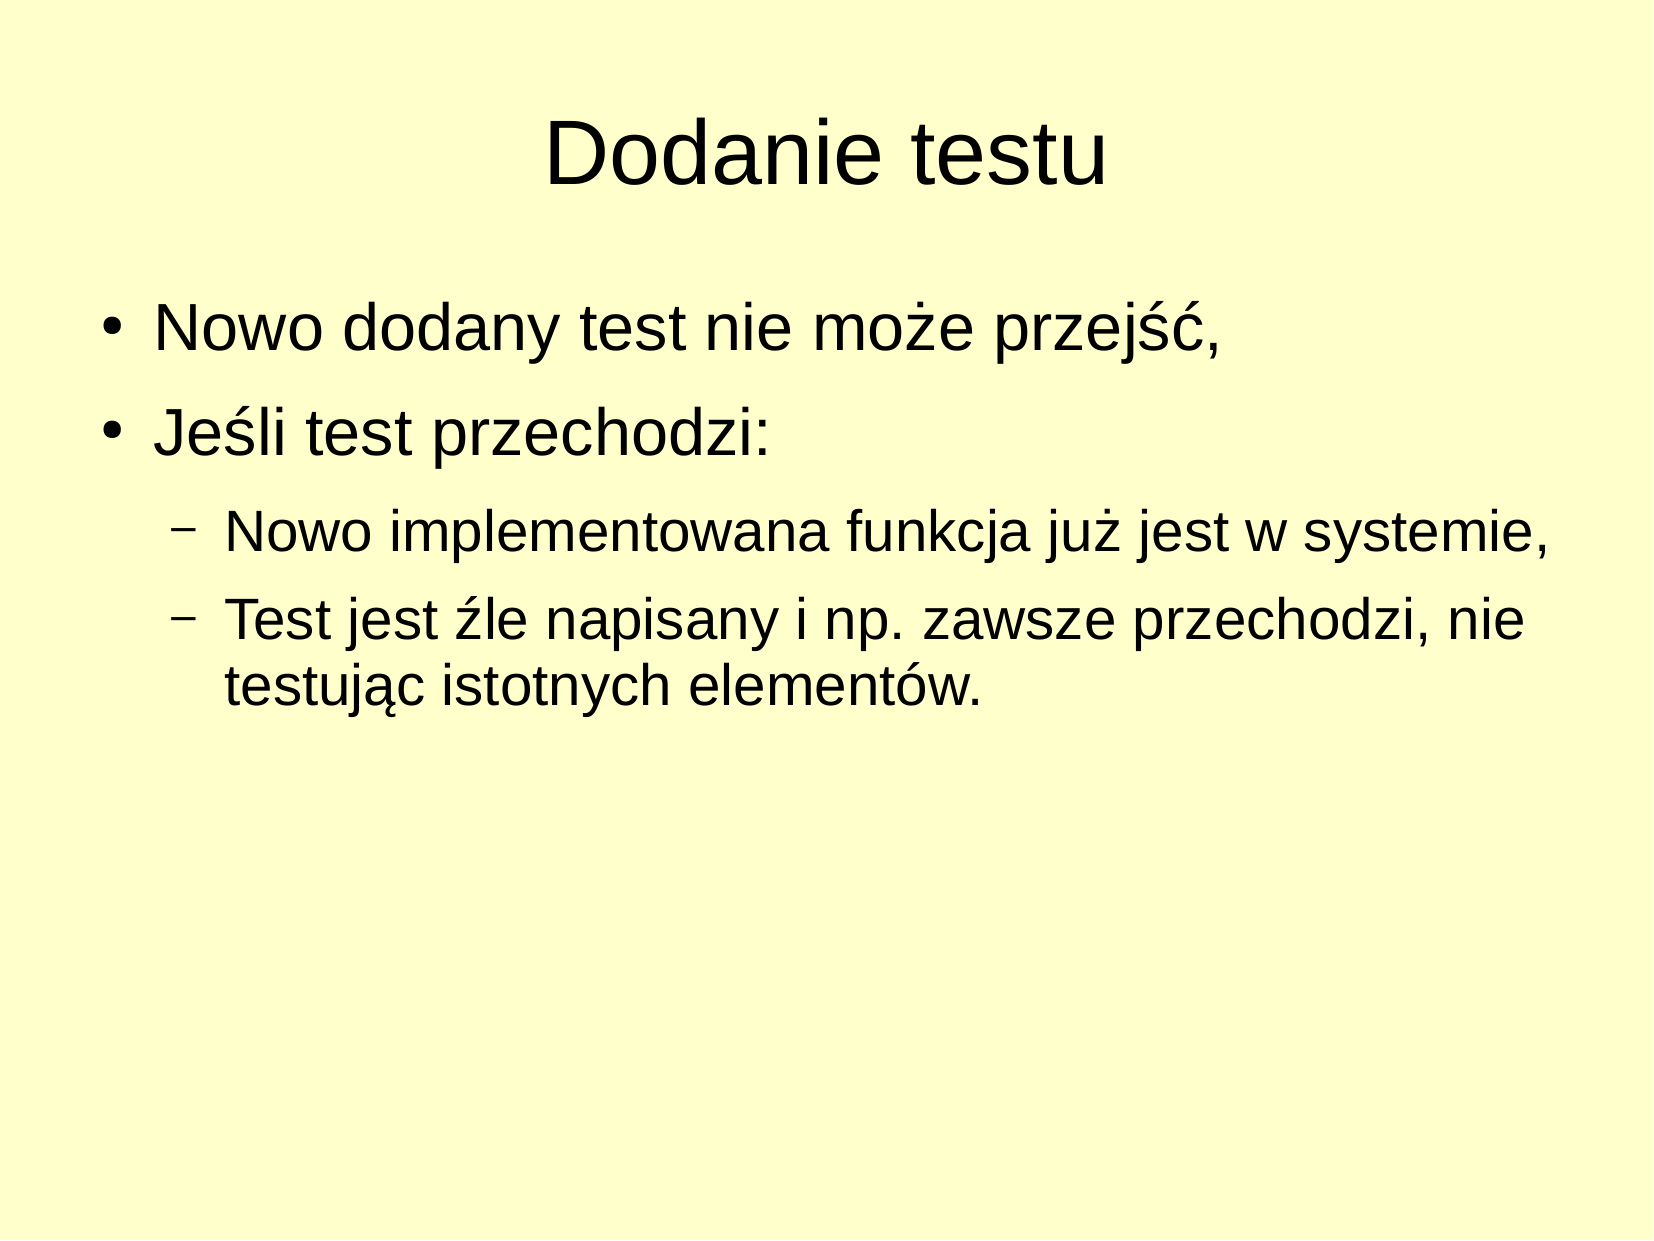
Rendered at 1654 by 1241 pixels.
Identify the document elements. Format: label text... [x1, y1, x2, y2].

title Dodanie testu [82, 49, 1571, 257]
list Nowo dodany test nie może przejść, Jeśli test przechodzi: Nowo implementowana funkcja już jest w systemie, Test jest źle napisany i np. zawsze przechodzi, nie testując istotnych elementów. [82, 290, 1571, 1109]
